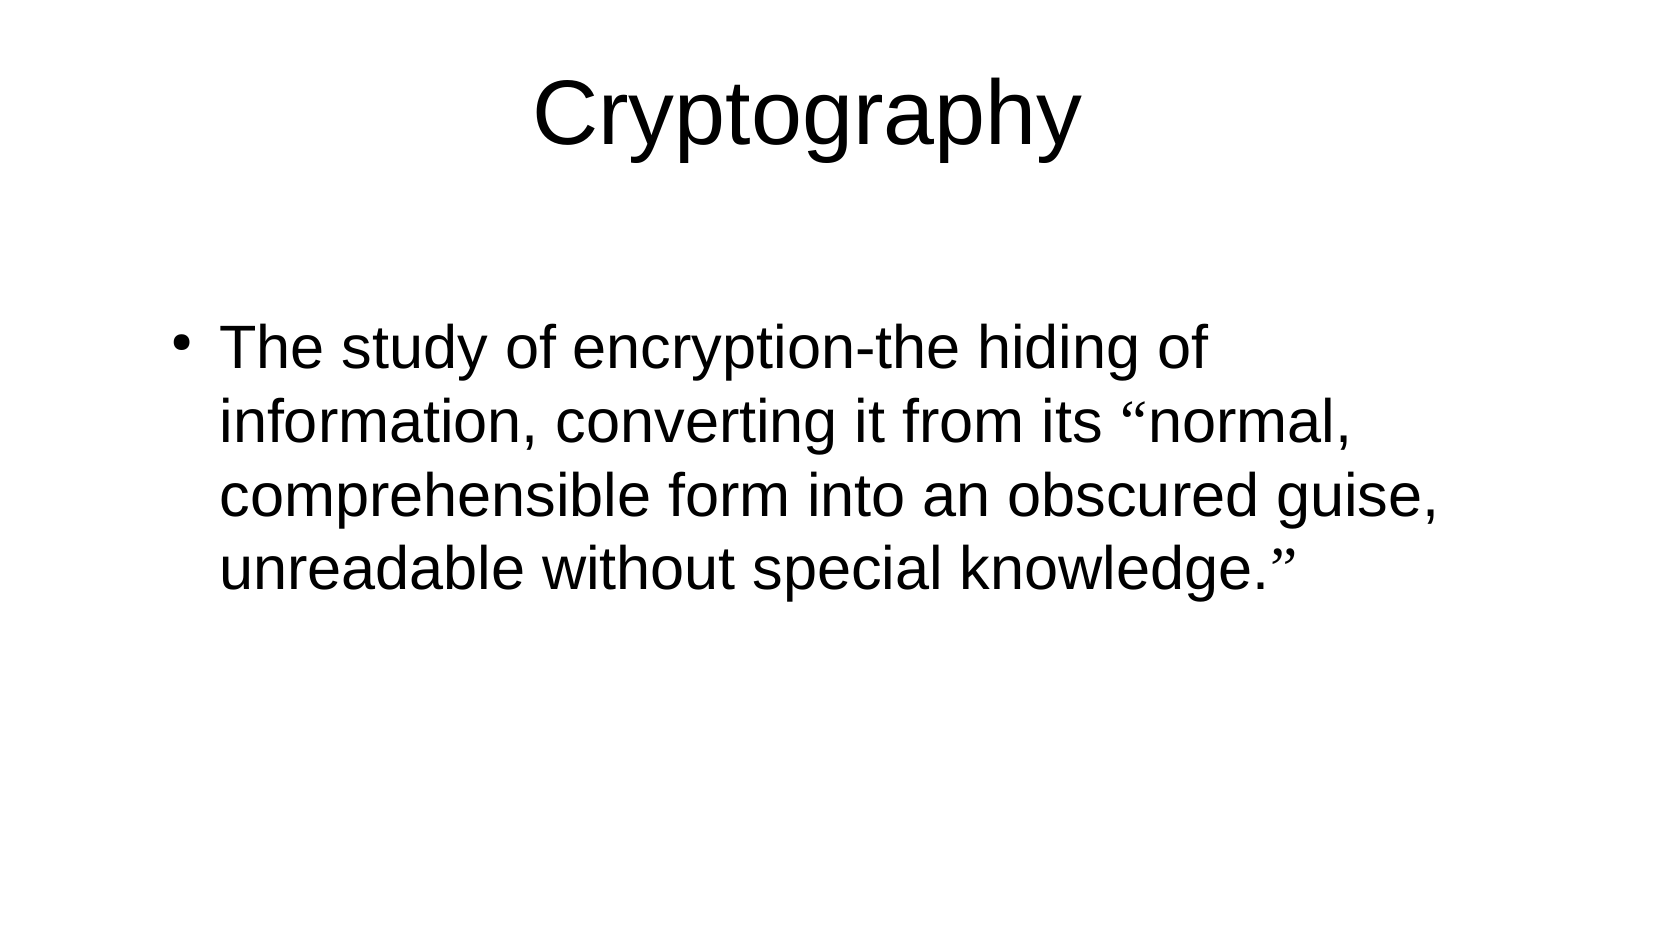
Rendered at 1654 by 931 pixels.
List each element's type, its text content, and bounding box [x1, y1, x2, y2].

title Cryptography [105, 15, 1511, 171]
list The study of encryption-the hiding of information, converting it from its “normal, comprehensible form into an obscured guise, unreadable without special knowledge.” [139, 300, 1546, 616]
